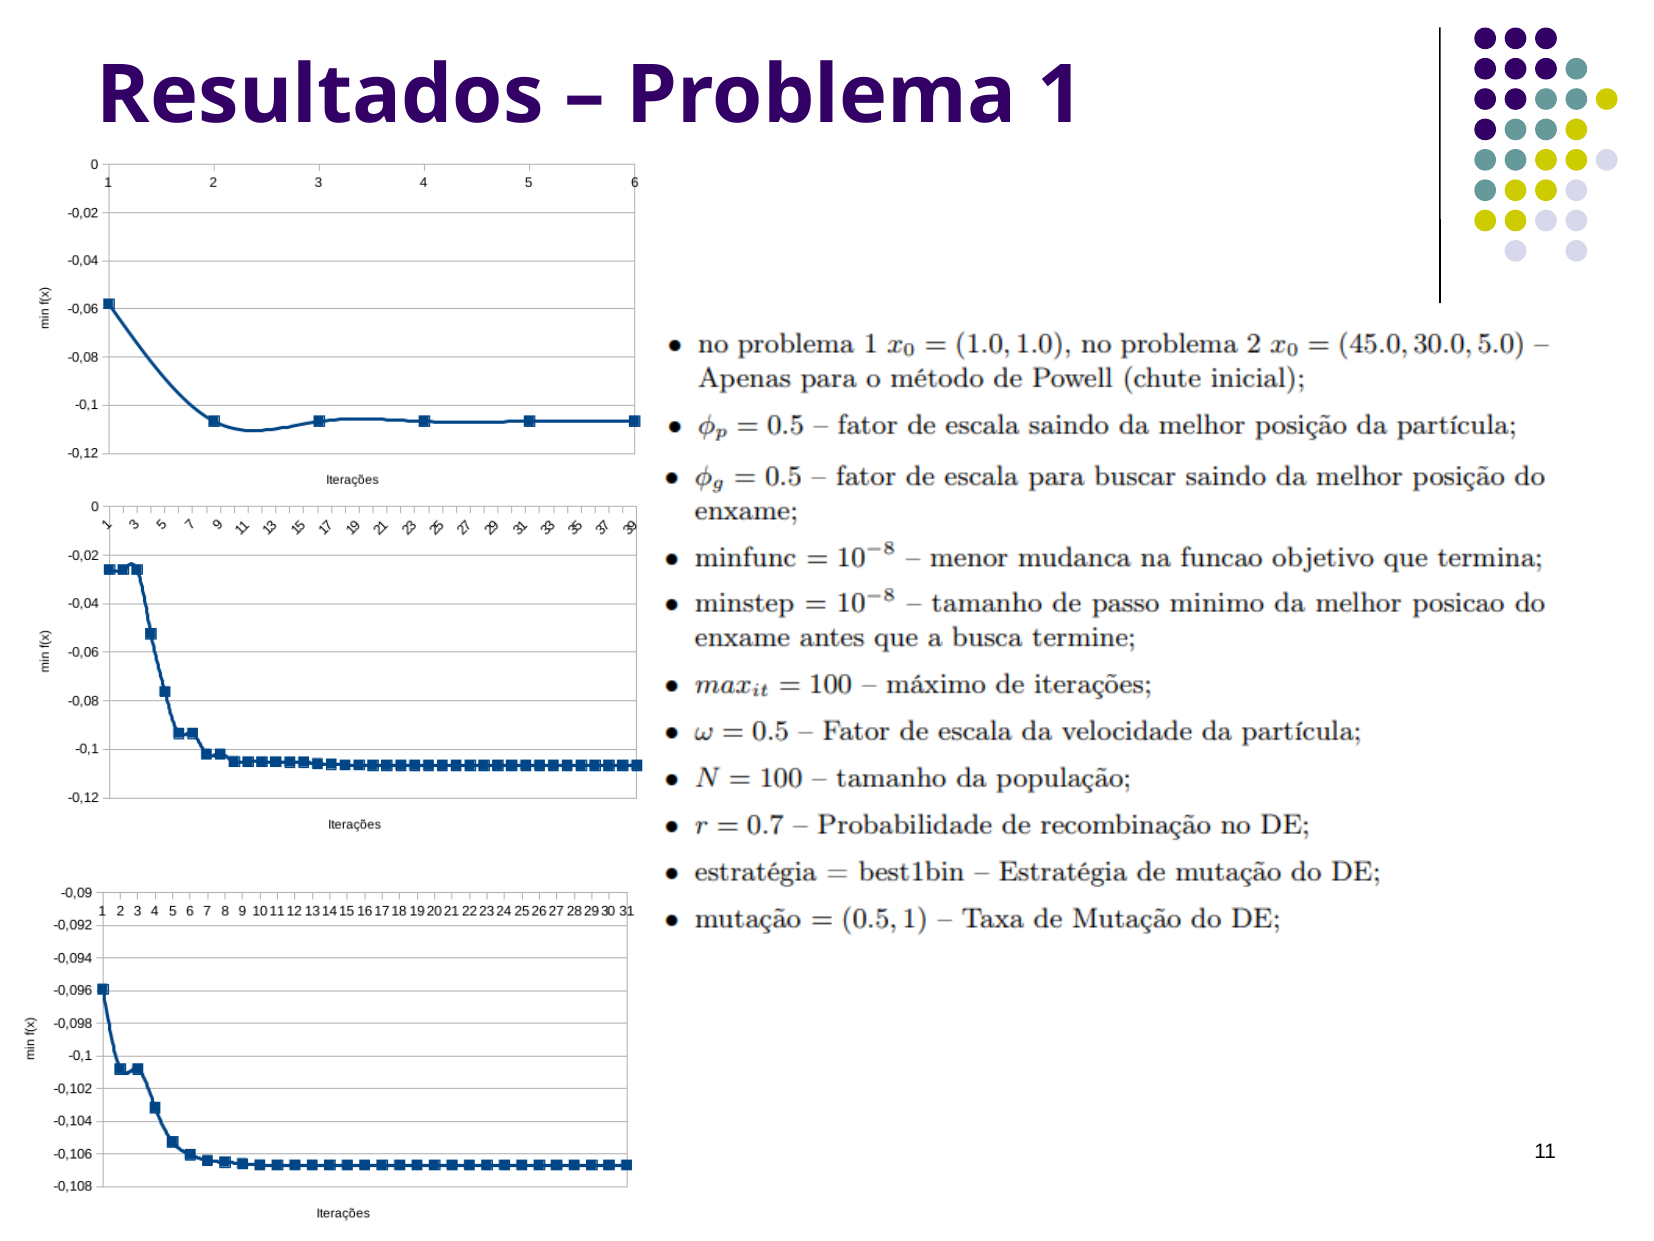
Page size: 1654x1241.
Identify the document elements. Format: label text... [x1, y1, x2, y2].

picture [0, 149, 1573, 1241]
title Resultados – Problema 1 [81, 6, 1446, 146]
slide_number <número> [1185, 1129, 1571, 1213]
